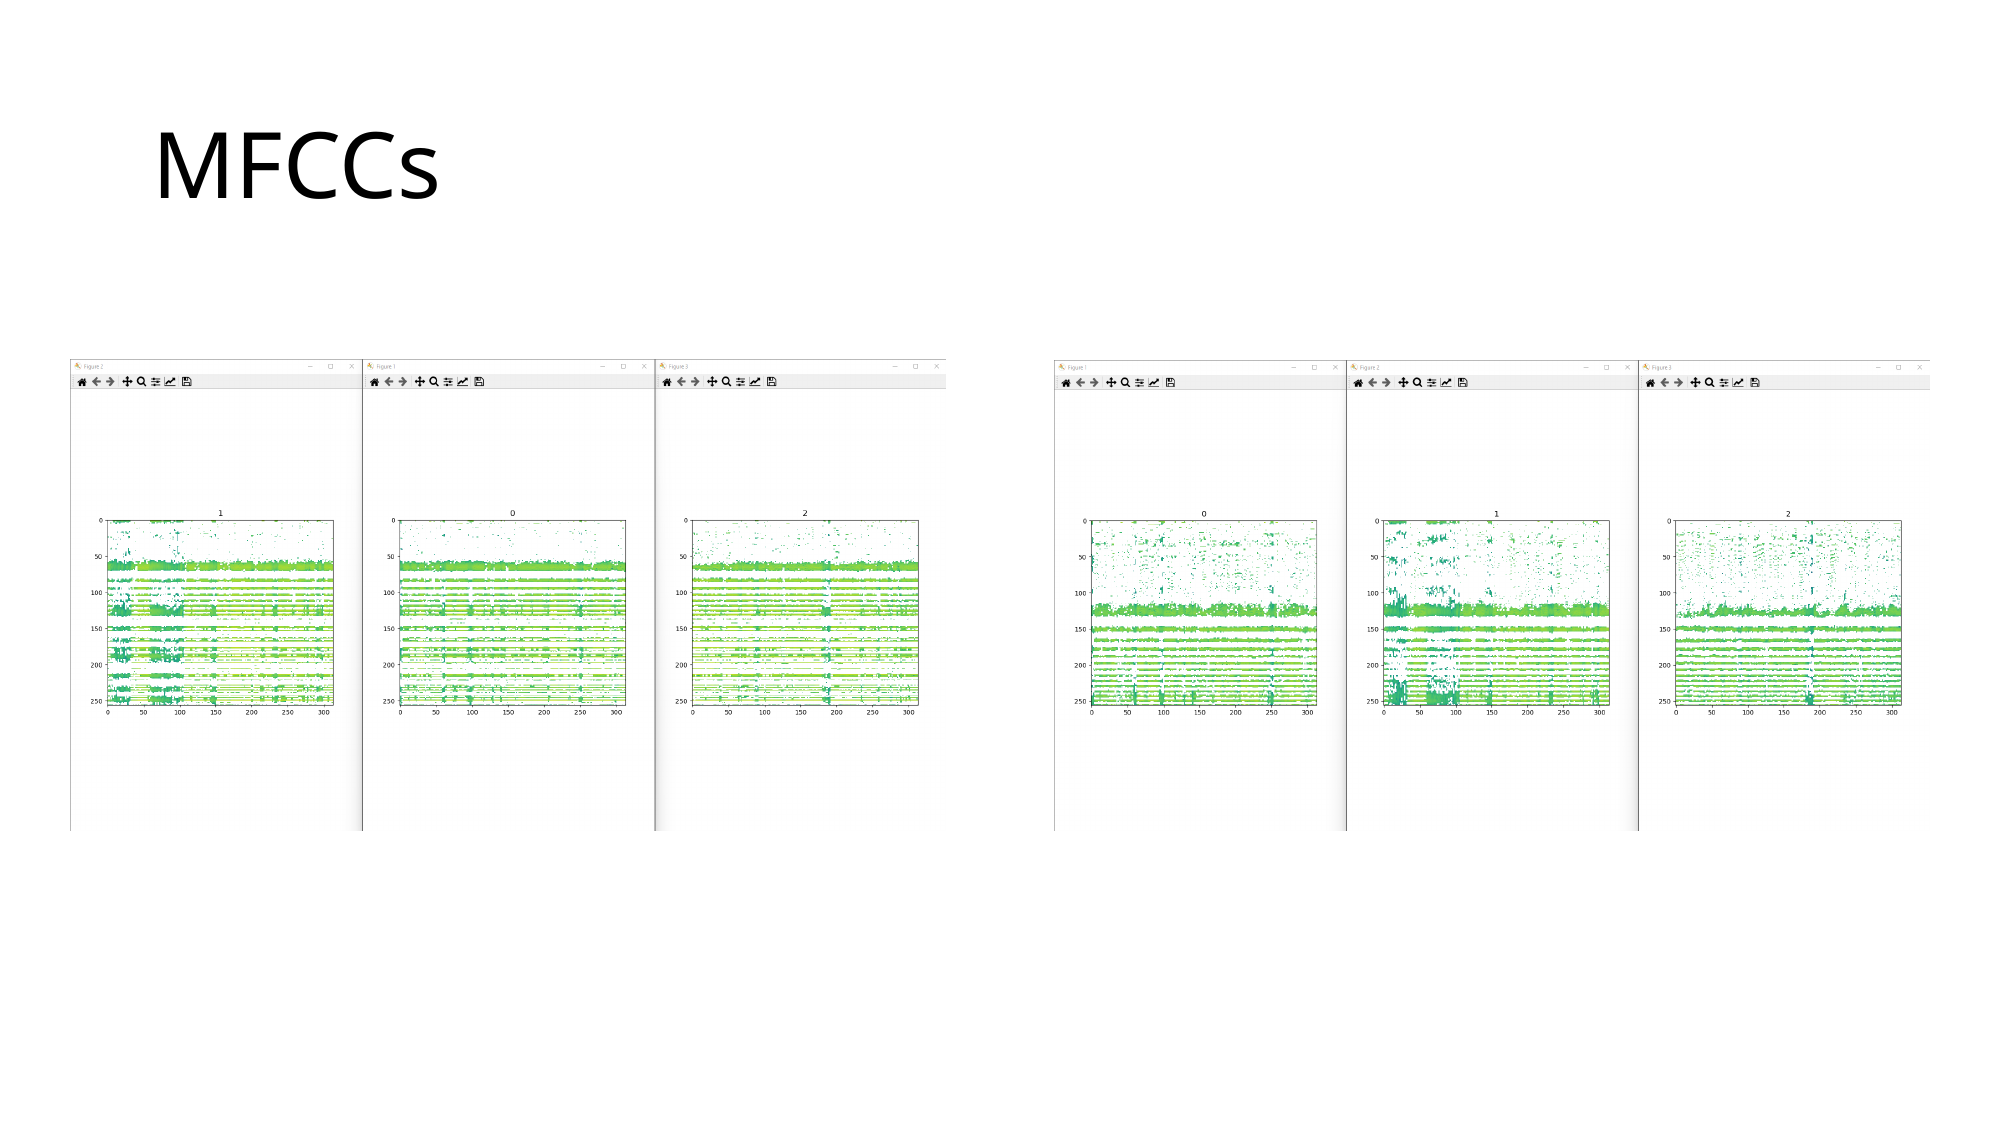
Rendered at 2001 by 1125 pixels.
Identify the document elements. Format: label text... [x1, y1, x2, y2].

picture [70, 360, 946, 832]
picture [1054, 360, 1930, 831]
title MFCCs [137, 59, 1863, 278]
